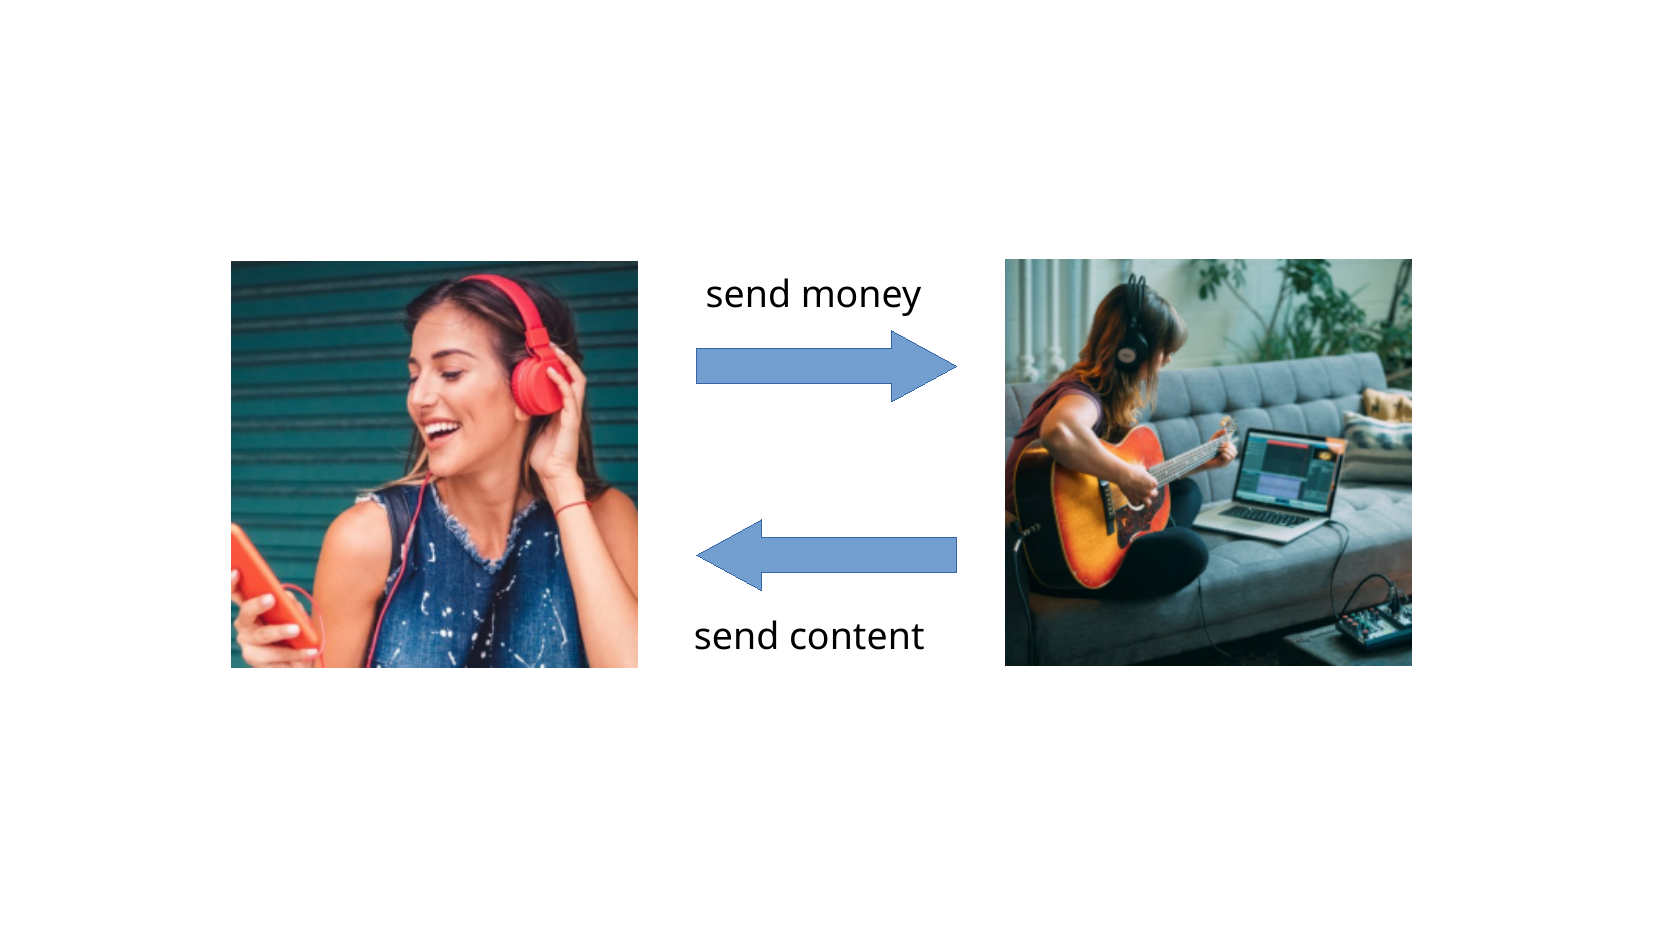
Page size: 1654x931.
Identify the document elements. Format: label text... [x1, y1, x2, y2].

text_box [696, 519, 957, 591]
picture [231, 261, 638, 669]
text_box [696, 330, 957, 402]
text_box send money [690, 259, 951, 321]
text_box send content [679, 602, 985, 664]
picture [1005, 259, 1412, 667]
